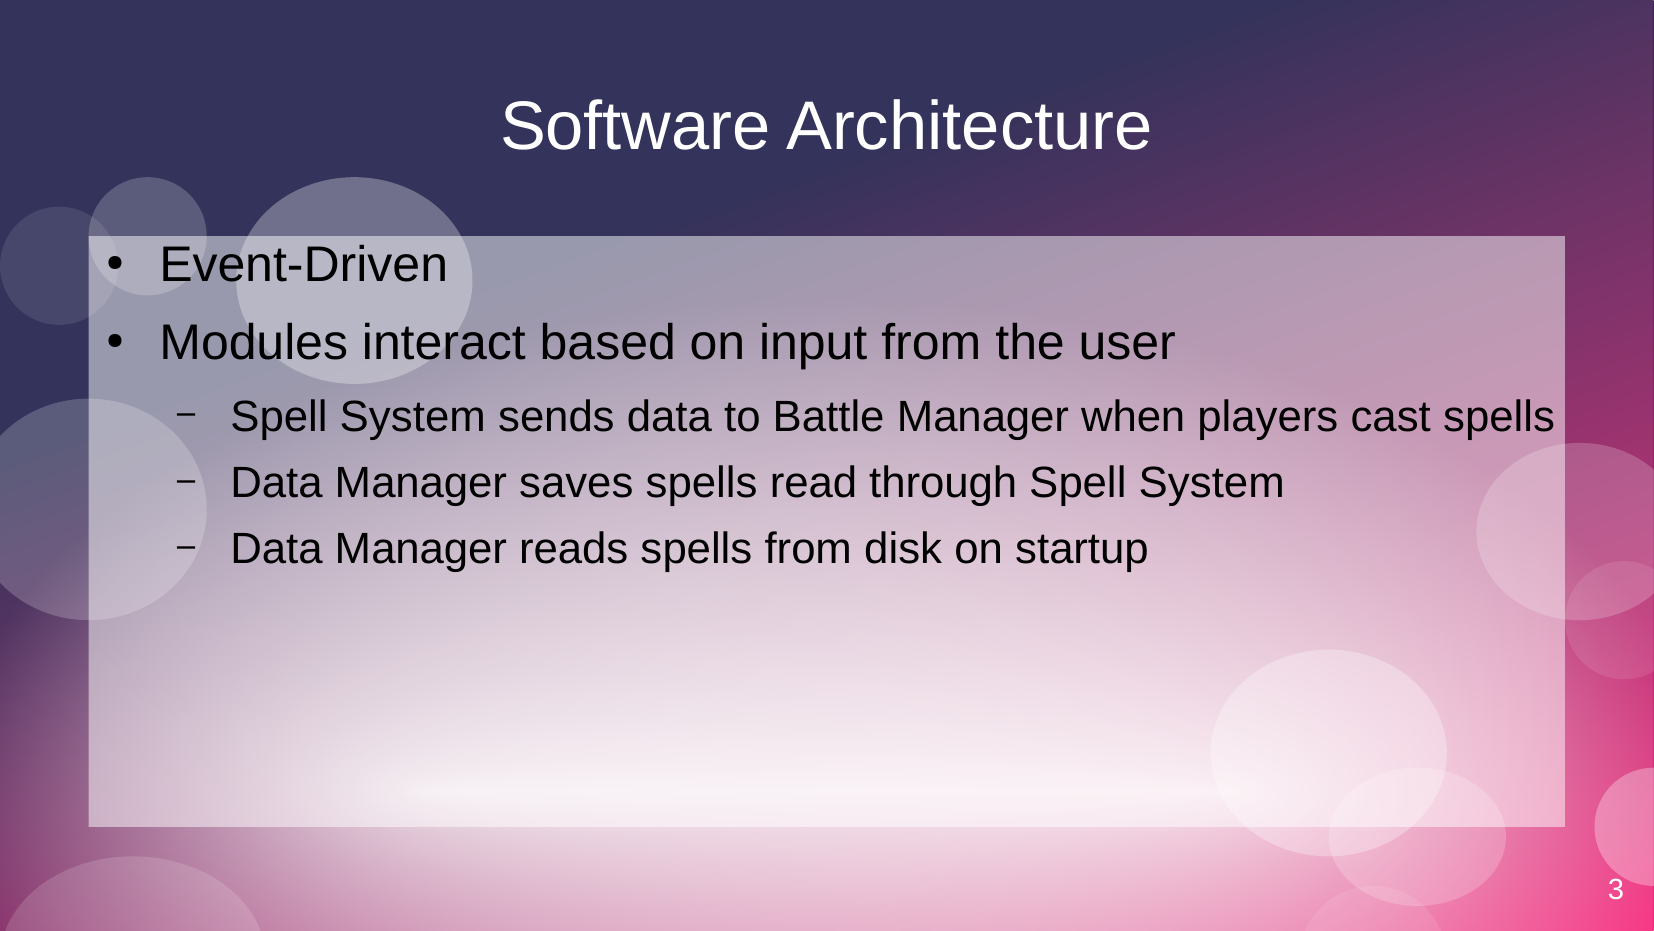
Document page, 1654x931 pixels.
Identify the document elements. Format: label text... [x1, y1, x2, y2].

list Event-Driven Modules interact based on input from the user Spell System sends data to Battle Manager when players cast spells Data Manager saves spells read through Spell System Data Manager reads spells from disk on startup [88, 236, 1565, 827]
title Software Architecture [88, 44, 1565, 207]
